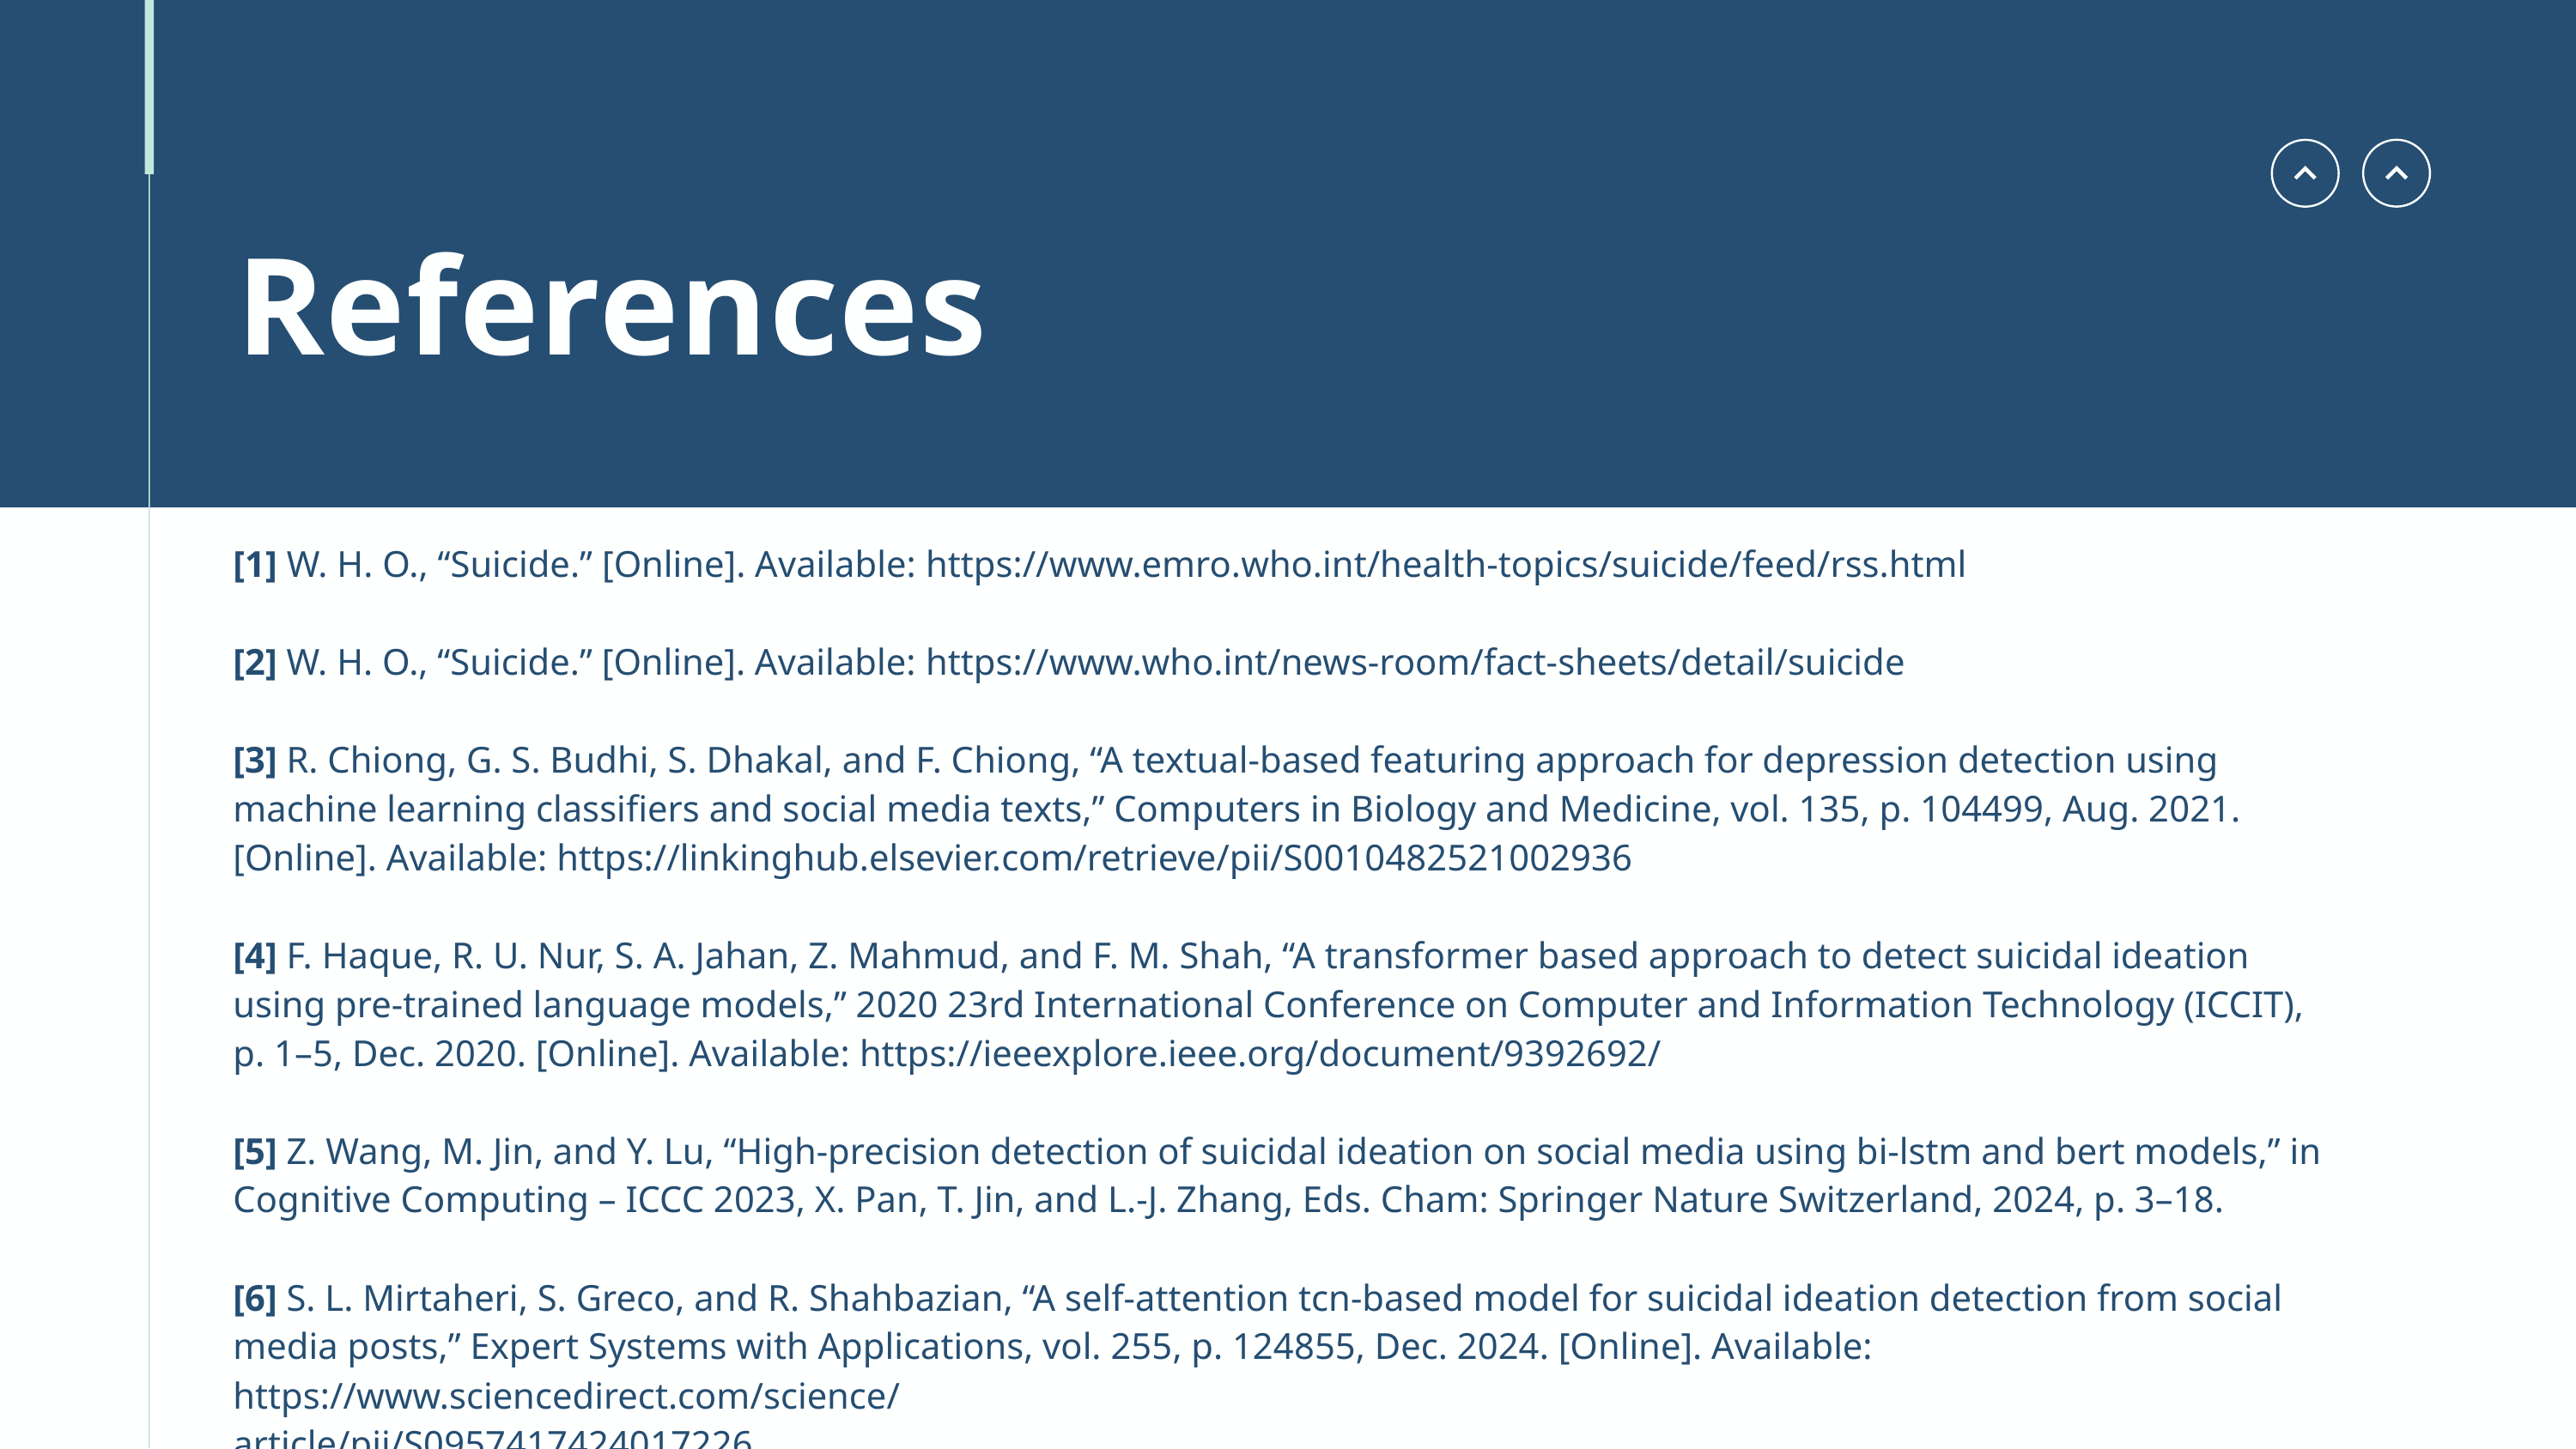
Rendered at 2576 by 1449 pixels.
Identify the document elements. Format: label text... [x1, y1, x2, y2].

text_box [1] W. H. O., “Suicide.” [Online]. Available: https://www.emro.who.int/health-topics/suicide/feed/rss.html [2] W. H. O., “Suicide.” [Online]. Available: https://www.who.int/news-room/fact-sheets/detail/suicide [3] R. Chiong, G. S. Budhi, S. Dhakal, and F. Chiong, “A textual-based featuring approach for depression detection using machine learning classifiers and social media texts,” Computers in Biology and Medicine, vol. 135, p. 104499, Aug. 2021. [Online]. Available: https://linkinghub.elsevier.com/retrieve/pii/S0010482521002936 [4] F. Haque, R. U. Nur, S. A. Jahan, Z. Mahmud, and F. M. Shah, “A transformer based approach to detect suicidal ideation using pre-trained language models,” 2020 23rd International Conference on Computer and Information Technology (ICCIT), p. 1–5, Dec. 2020. [Online]. Available: https://ieeexplore.ieee.org/document/9392692/ [5] Z. Wang, M. Jin, and Y. Lu, “High-precision detection of suicidal ideation on social media using bi-lstm and bert models,” in Cognitive Computing – ICCC 2023, X. Pan, T. Jin, and L.-J. Zhang, Eds. Cham: Springer Nature Switzerland, 2024, p. 3–18. [6] S. L. Mirtaheri, S. Greco, and R. Shahbazian, “A self-attention tcn-based model for suicidal ideation detection from social media posts,” Expert Systems with Applications, vol. 255, p. 124855, Dec. 2024. [Online]. Available: https://www.sciencedirect.com/science/ article/pii/S0957417424017226 [7] “Reddit dataset.” [Online]. Available: https://www.kaggle.com/datasets/nikhileswarkomati/suicide-watch [220, 532, 2351, 1449]
text_box [0, 0, 2576, 1449]
text_box References [236, 233, 2101, 382]
